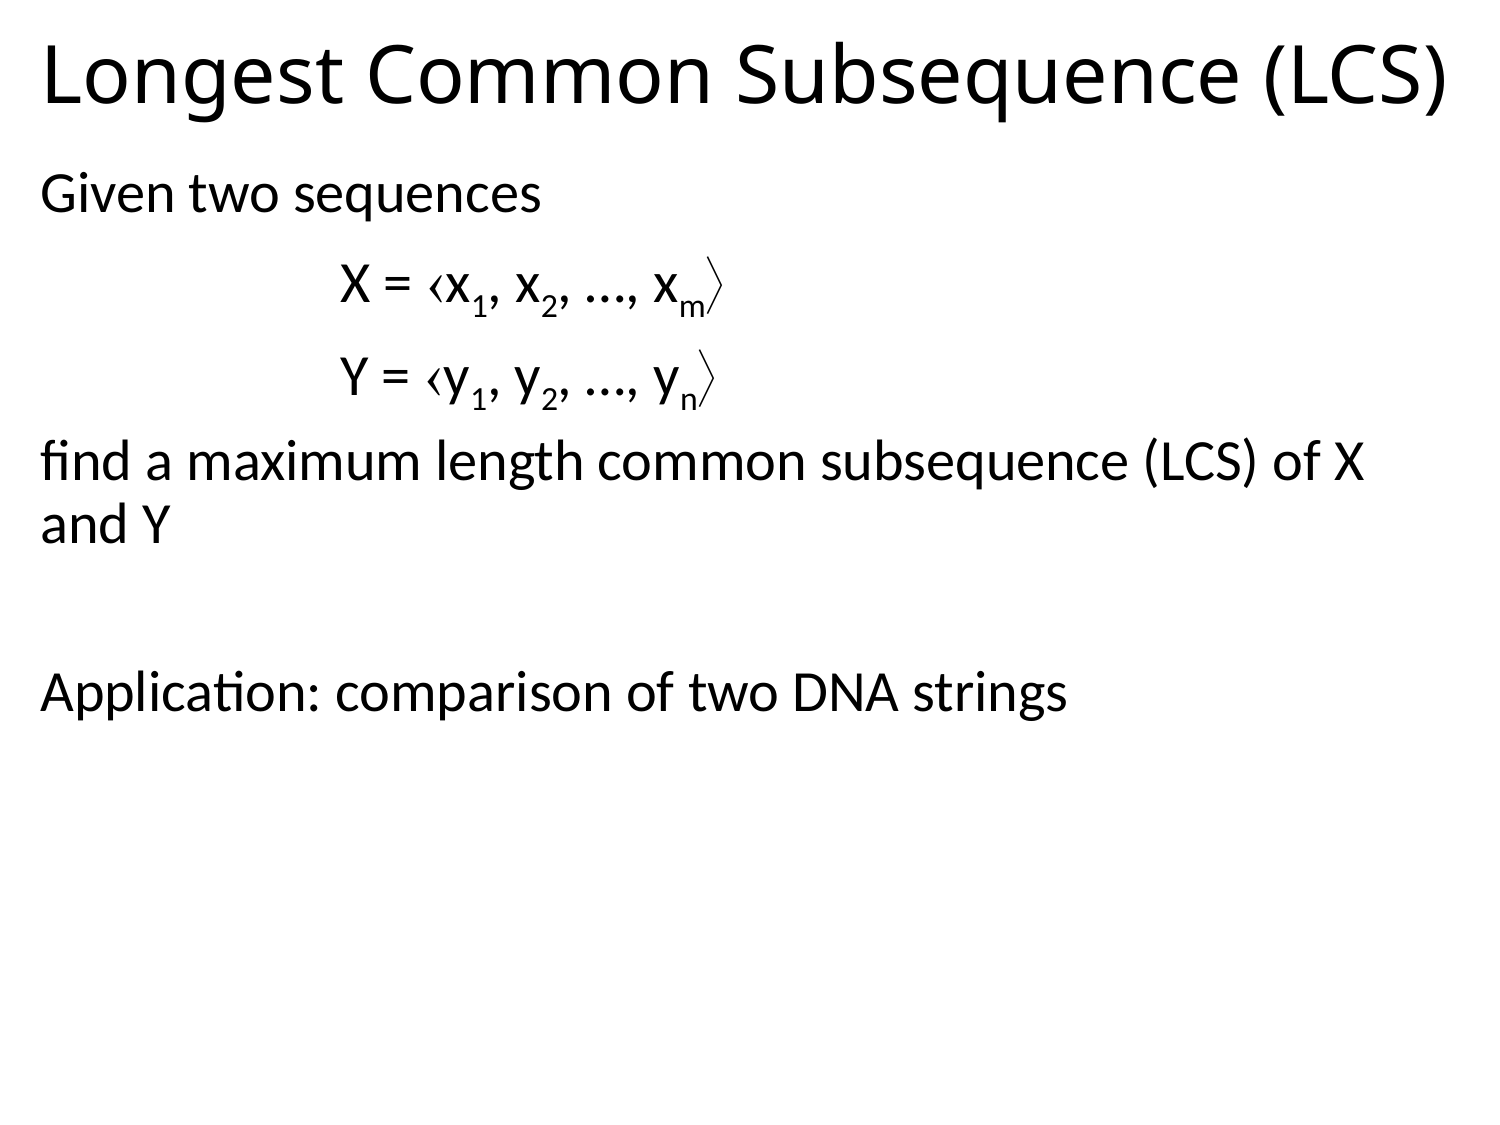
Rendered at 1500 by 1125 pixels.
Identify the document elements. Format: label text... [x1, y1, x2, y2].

title Longest Common Subsequence (LCS) [25, 26, 1469, 138]
list Given two sequences X = x1, x2, …, xm Y = y1, y2, …, yn find a maximum length common subsequence (LCS) of X and Y Application: comparison of two DNA strings [25, 154, 1469, 1014]
